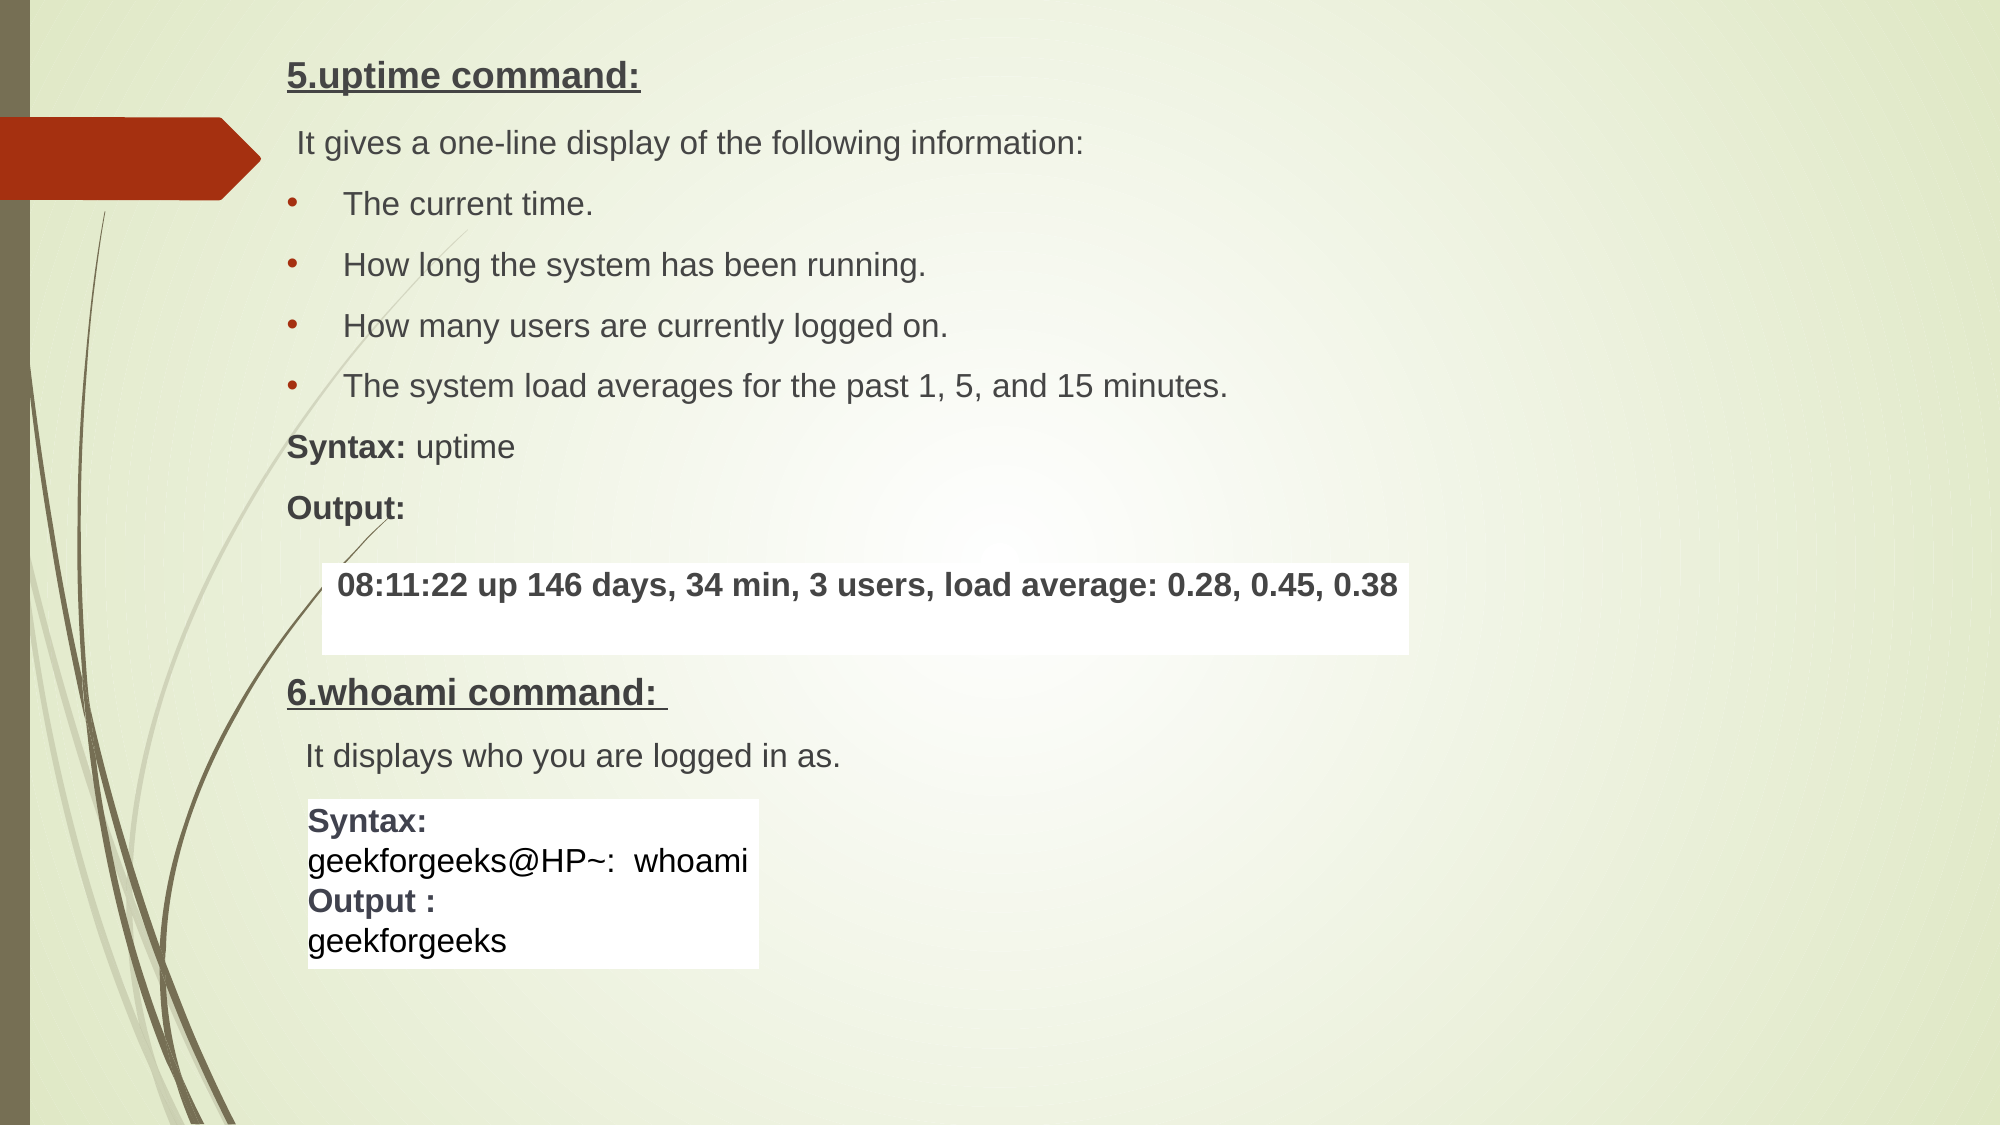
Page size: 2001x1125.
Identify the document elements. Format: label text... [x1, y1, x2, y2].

text_box 08:11:22 up 146 days, 34 min, 3 users, load average: 0.28, 0.45, 0.38 [322, 563, 1409, 655]
list 5.uptime command: It gives a one-line display of the following information: The current time. How long the system has been running. How many users are currently logged on. The system load averages for the past 1, 5, and 15 minutes. Syntax: uptime Output: 6.whoami command: It displays who you are logged in as. [271, 43, 1955, 1047]
text_box Syntax: geekforgeeks@HP~: whoami Output : geekforgeeks [308, 799, 759, 969]
